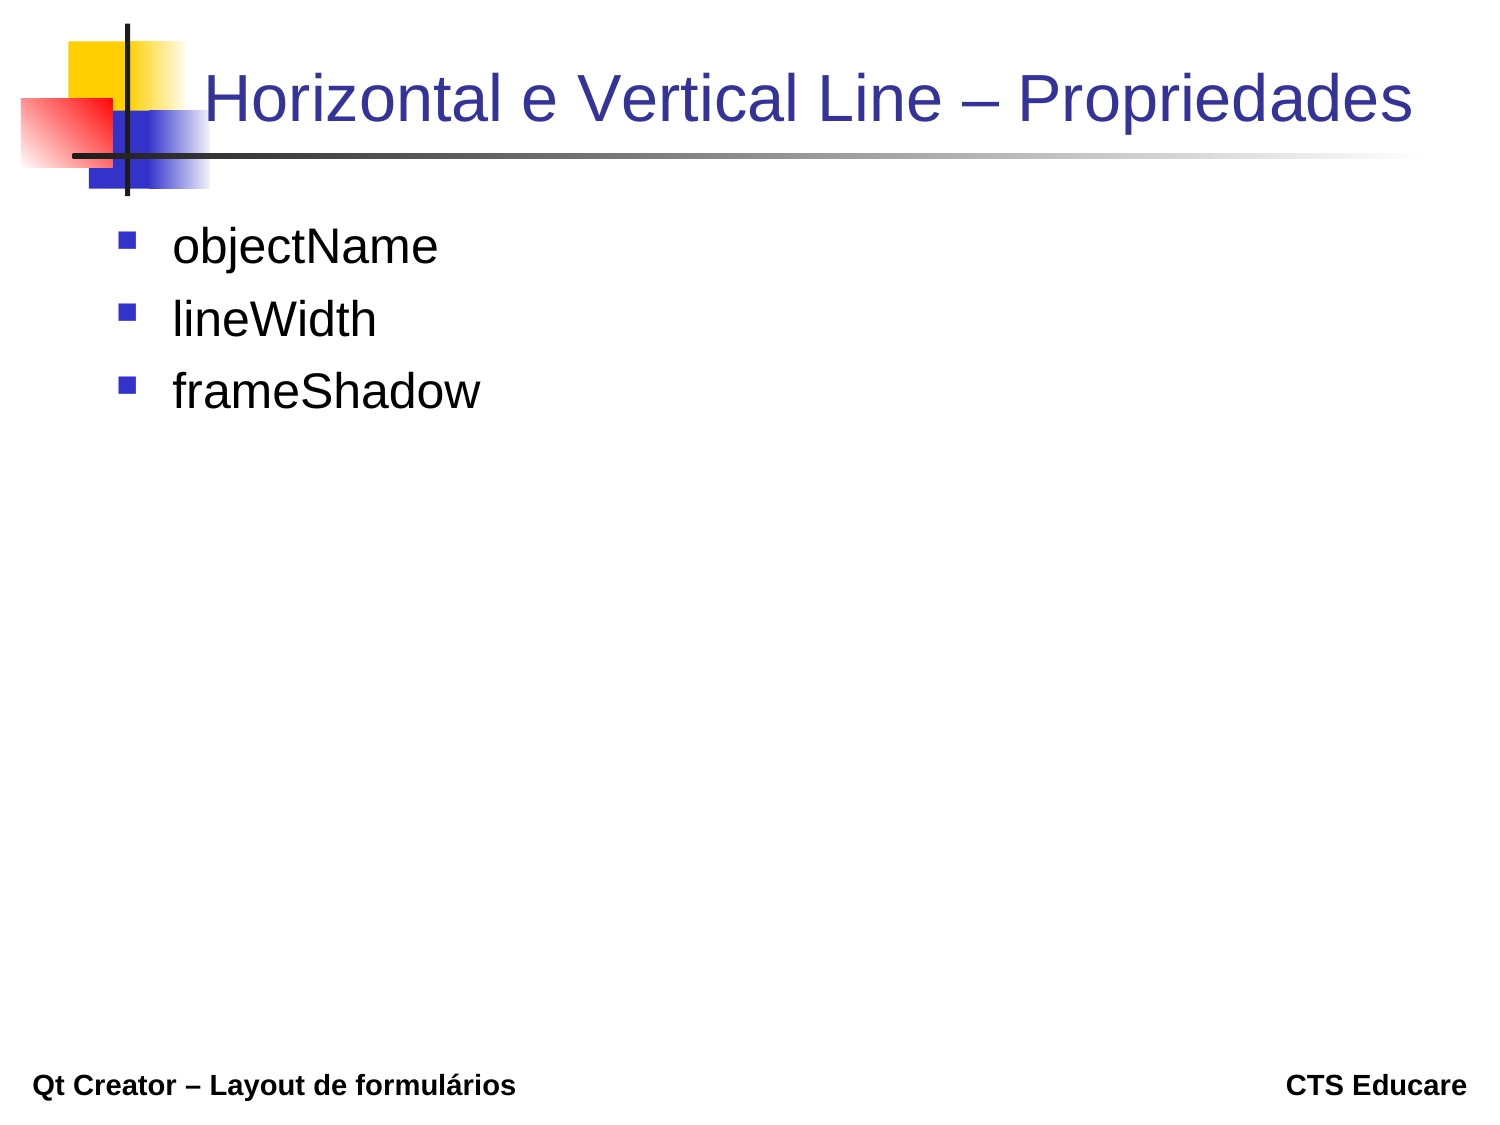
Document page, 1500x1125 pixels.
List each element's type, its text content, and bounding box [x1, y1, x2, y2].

list objectName lineWidth frameShadow [100, 206, 1447, 1024]
title Horizontal e Vertical Line – Propriedades [188, 46, 1468, 149]
